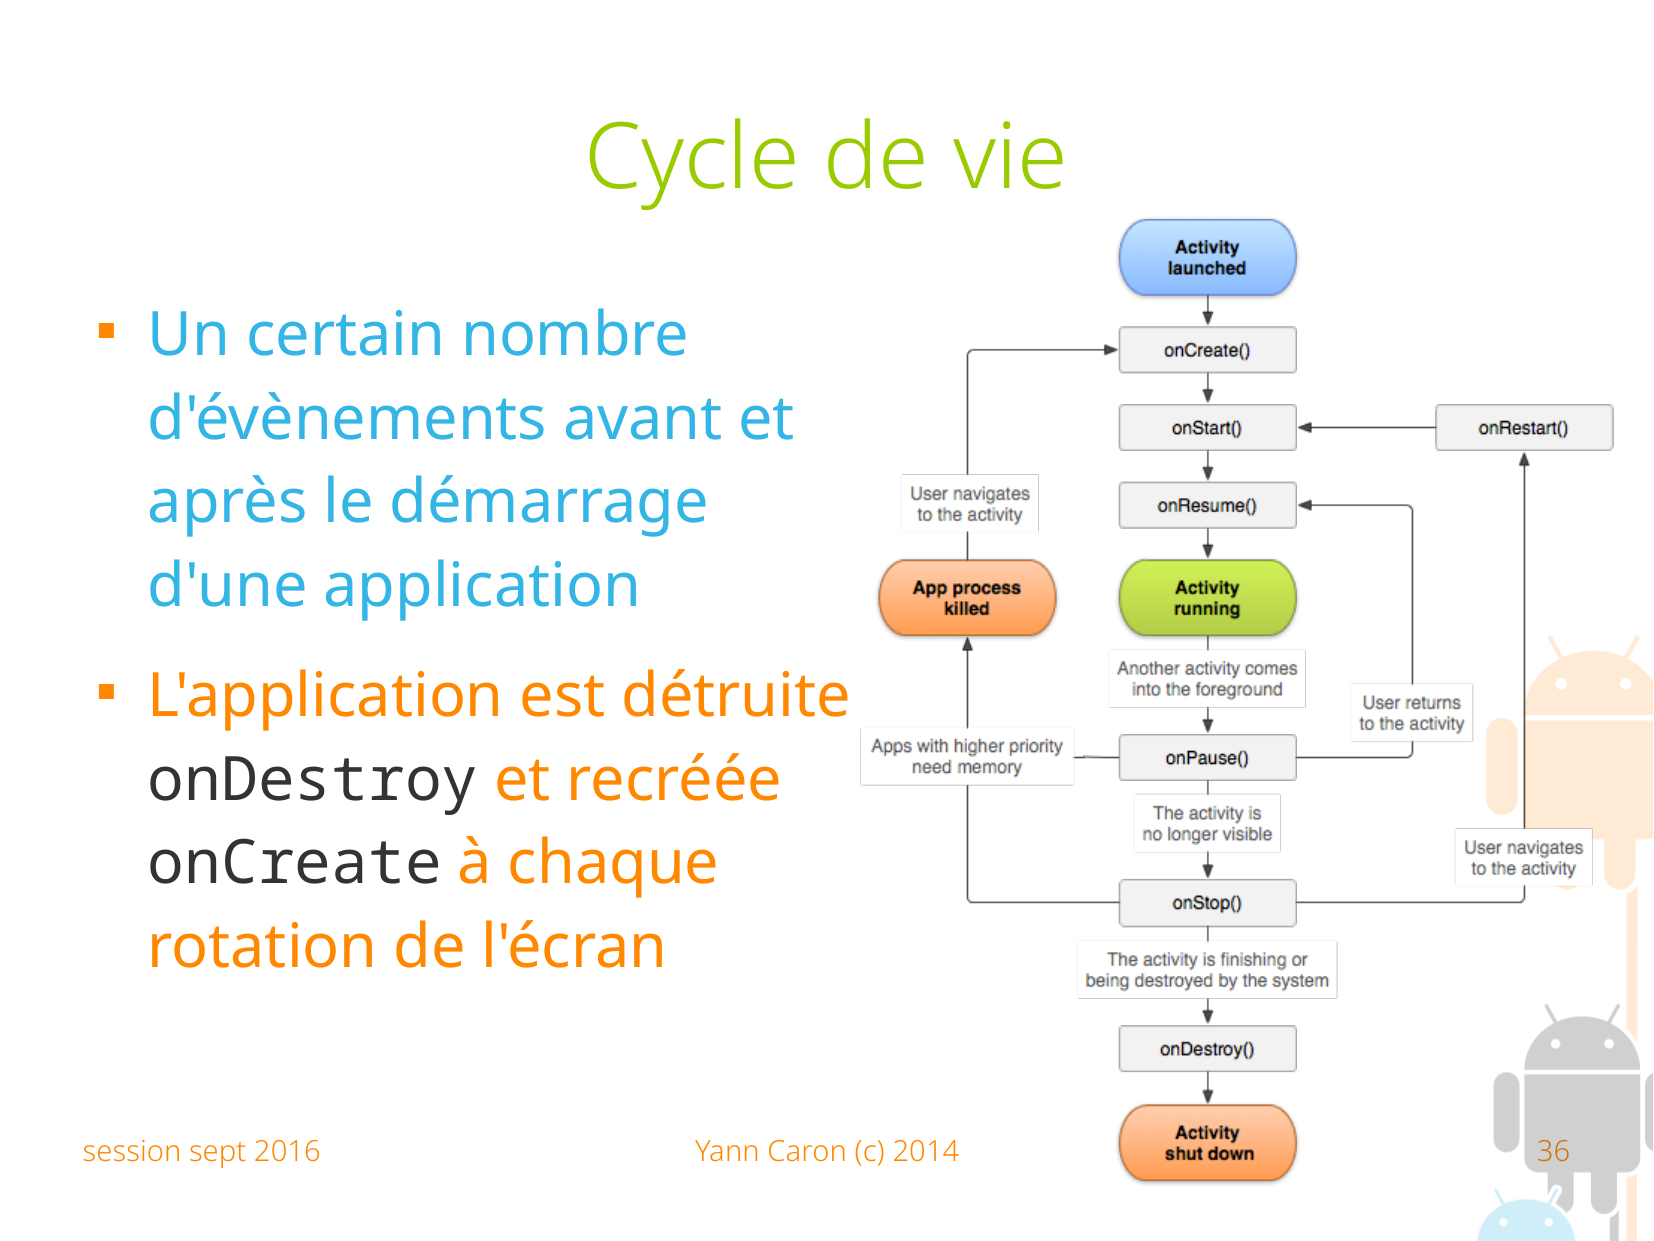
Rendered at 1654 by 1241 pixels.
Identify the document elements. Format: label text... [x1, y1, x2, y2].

list Un certain nombre d'évènements avant et après le démarrage d'une application L'application est détruite onDestroy et recréée onCreate à chaque rotation de l'écran [82, 290, 855, 1010]
picture [240, 206, 1654, 1241]
title Cycle de vie [82, 49, 1571, 257]
